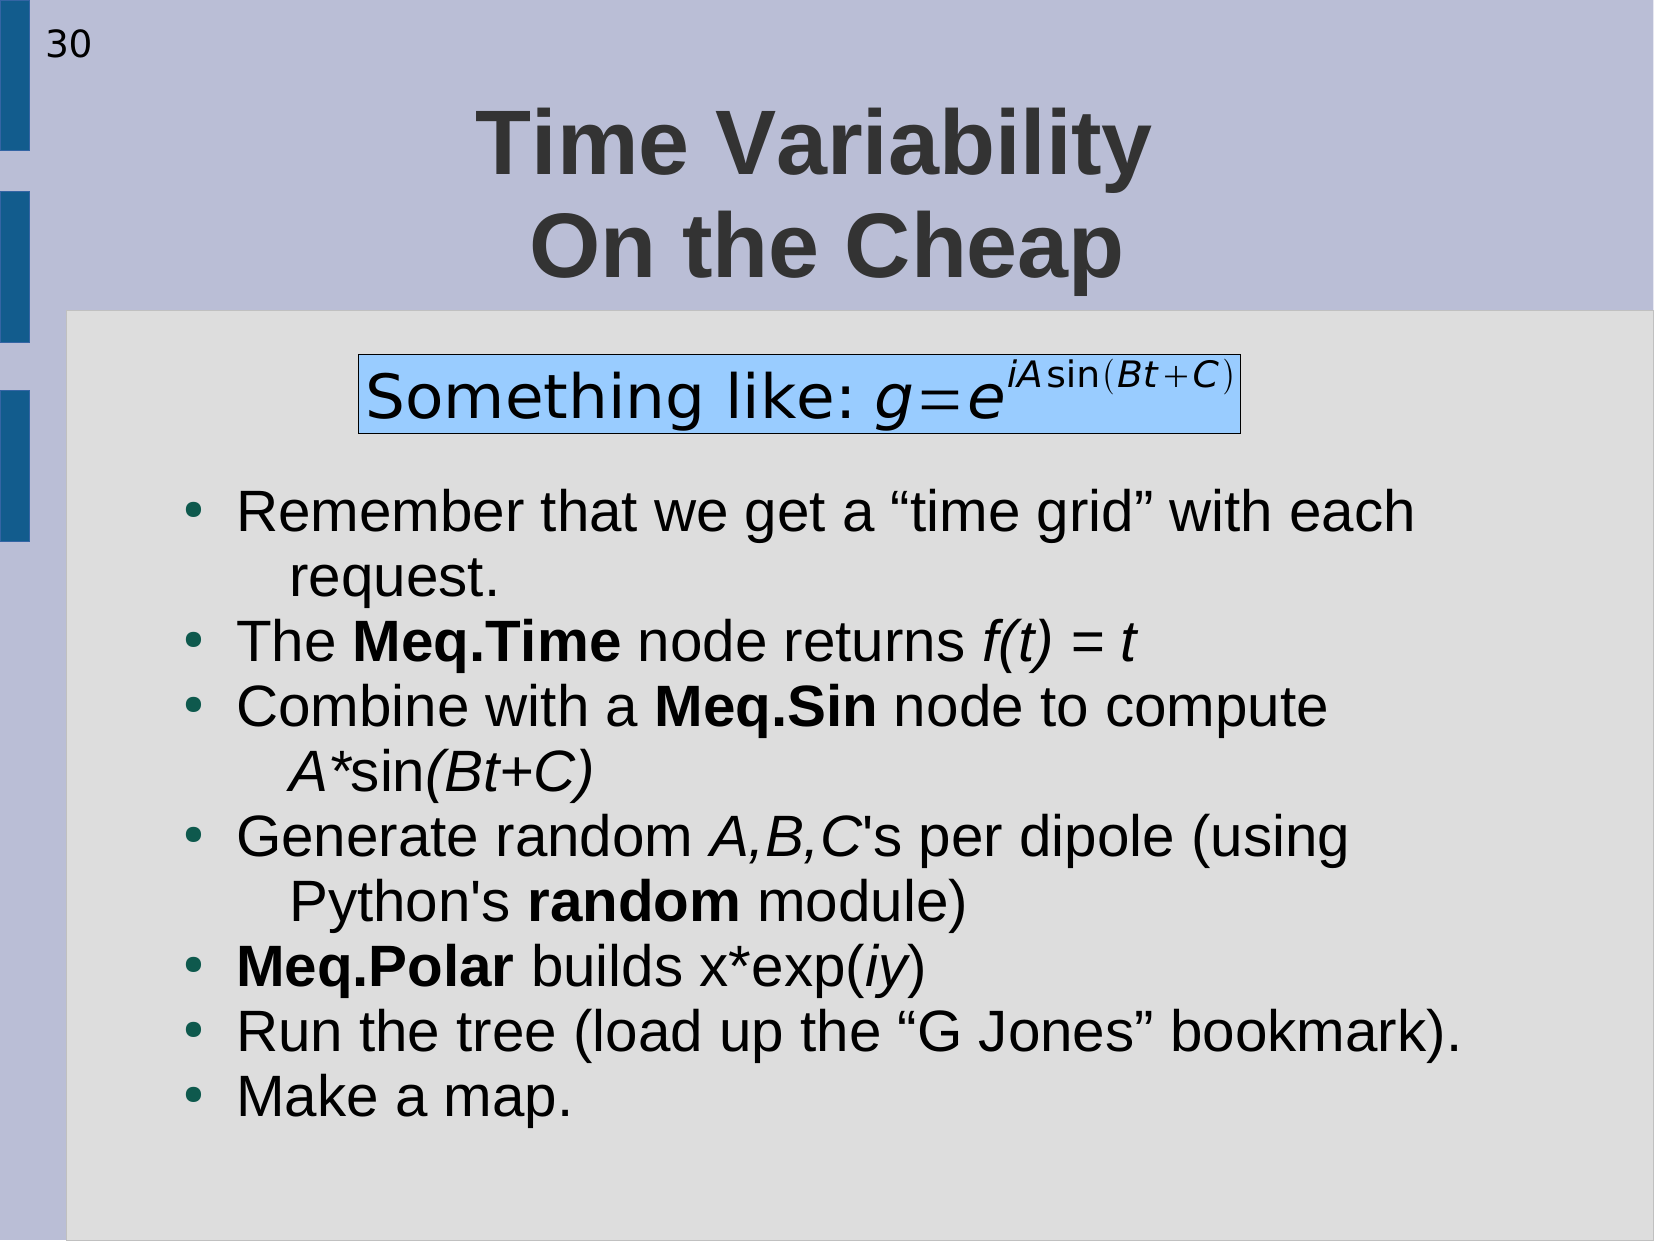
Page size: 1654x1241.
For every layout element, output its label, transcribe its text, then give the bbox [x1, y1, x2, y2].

text_box <number> [32, 15, 267, 89]
list Remember that we get a “time grid” with each request. The Meq.Time node returns f(t) = t Combine with a Meq.Sin node to compute A*sin(Bt+C) Generate random A,B,C's per dipole (using Python's random module) Meq.Polar builds x*exp(iy) Run the tree (load up the “G Jones” bookmark). Make a map. [147, 478, 1560, 1129]
title Time Variability On the Cheap [121, 91, 1534, 299]
chart [358, 354, 1241, 434]
